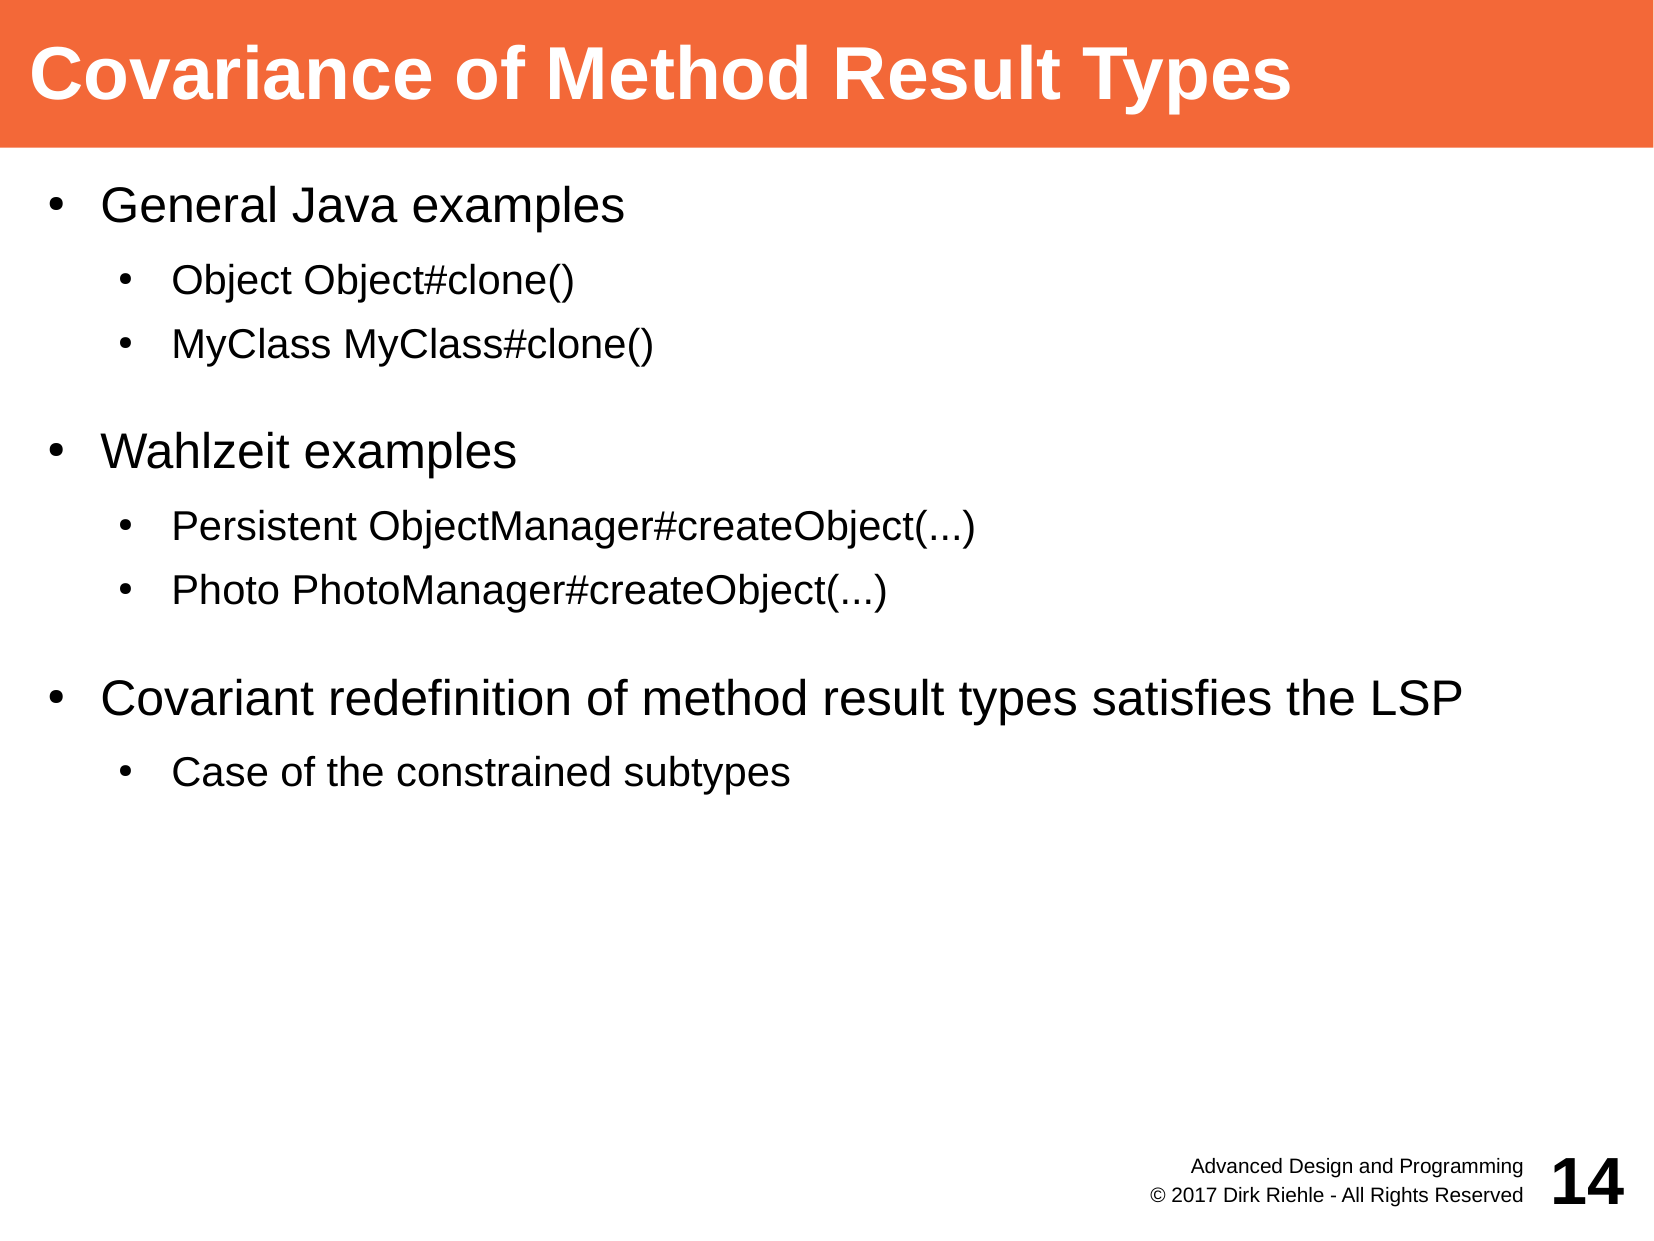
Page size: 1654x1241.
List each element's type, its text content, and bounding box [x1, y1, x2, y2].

title Covariance of Method Result Types [0, 0, 1654, 148]
list General Java examples Object Object#clone() MyClass MyClass#clone() Wahlzeit examples Persistent ObjectManager#createObject(...) Photo PhotoManager#createObject(...) Covariant redefinition of method result types satisfies the LSP Case of the constrained subtypes [29, 177, 1625, 1063]
